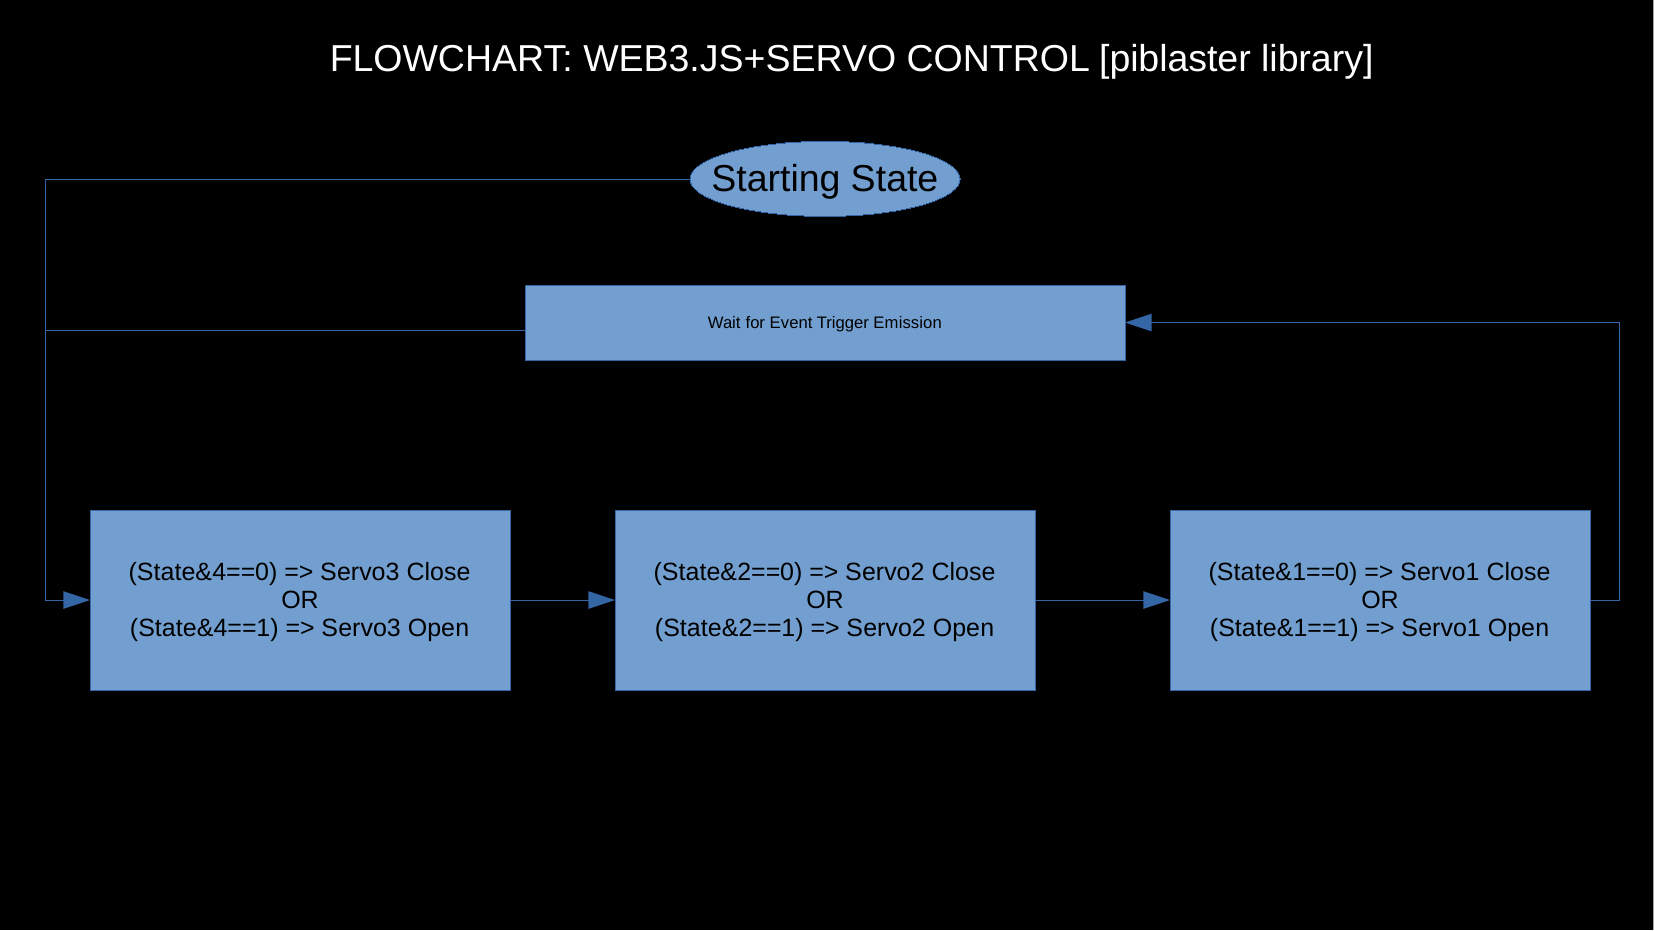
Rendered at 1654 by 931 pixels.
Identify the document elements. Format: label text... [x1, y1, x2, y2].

text_box (State&4==0) => Servo3 Close OR (State&4==1) => Servo3 Open [90, 510, 511, 691]
text_box FLOWCHART: WEB3.JS+SERVO CONTROL [piblaster library] [315, 30, 1456, 129]
text_box Starting State [690, 141, 961, 217]
text_box (State&2==0) => Servo2 Close OR (State&2==1) => Servo2 Open [615, 510, 1036, 691]
text_box Wait for Event Trigger Emission [525, 285, 1126, 361]
text_box (State&1==0) => Servo1 Close OR (State&1==1) => Servo1 Open [1170, 510, 1591, 691]
